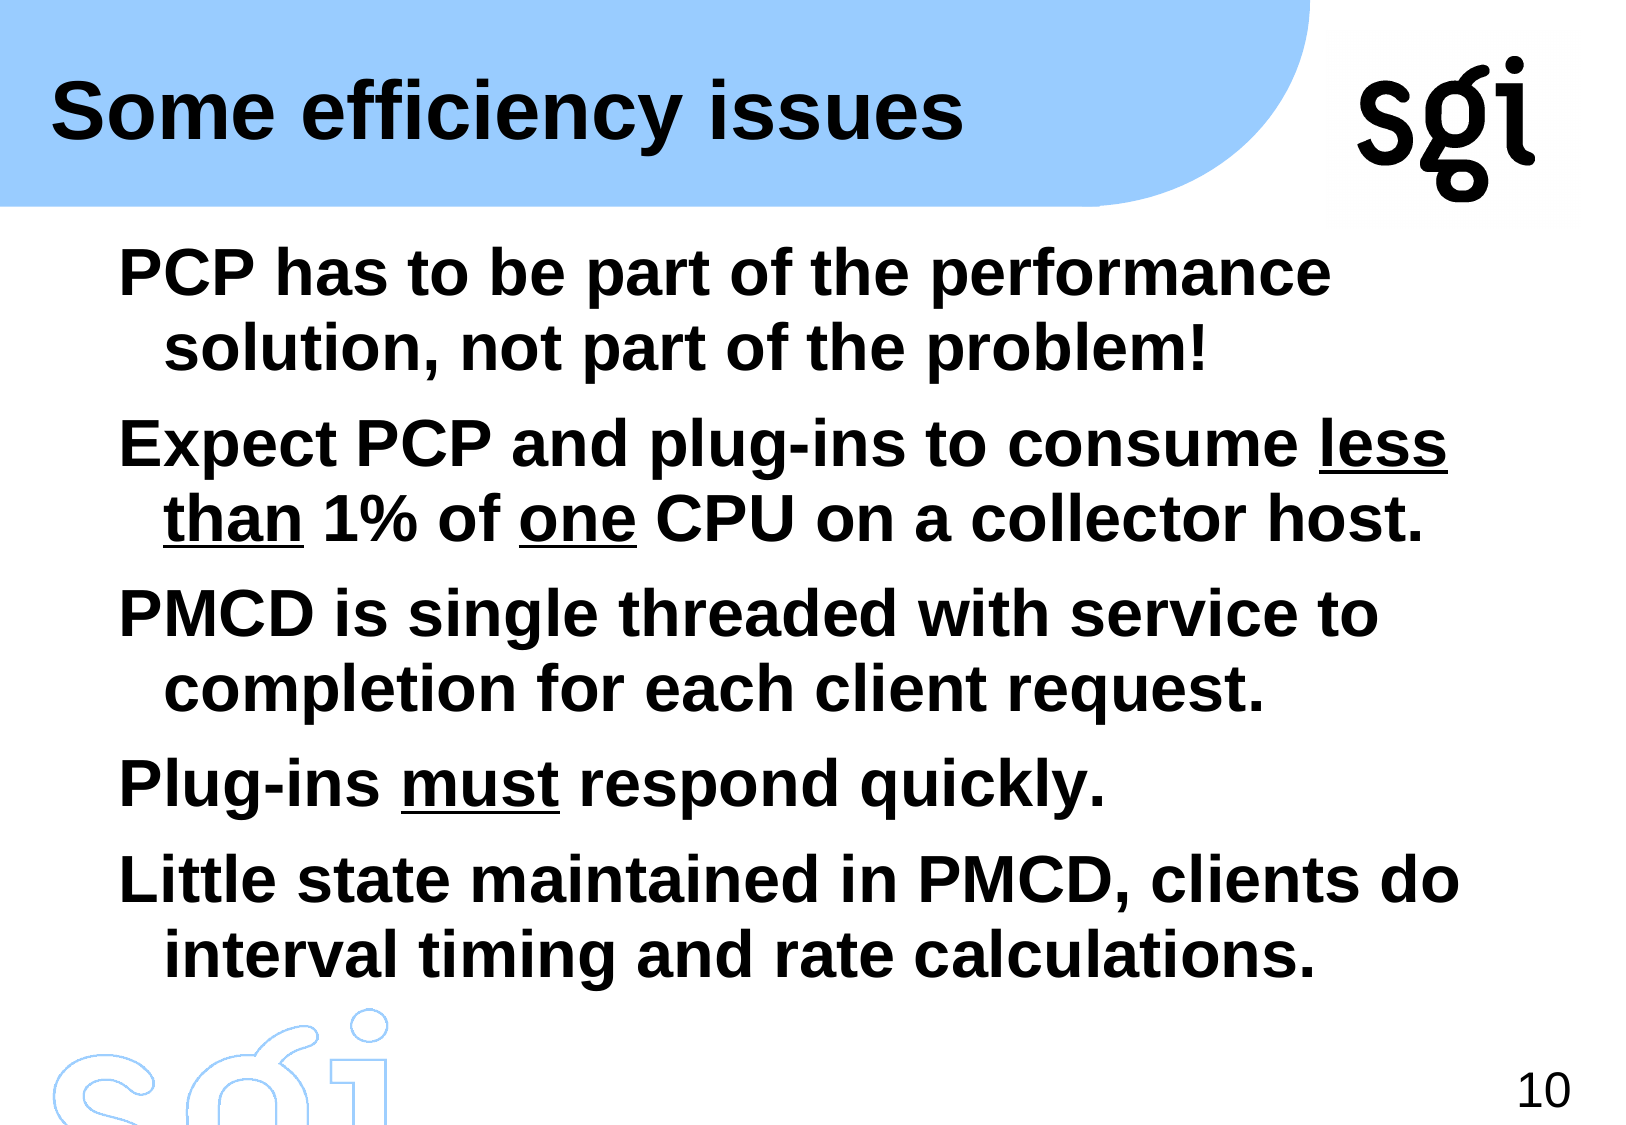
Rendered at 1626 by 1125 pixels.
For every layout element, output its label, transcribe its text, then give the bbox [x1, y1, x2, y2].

title Some efficiency issues [36, 33, 1318, 199]
list PCP has to be part of the performance solution, not part of the problem! Expect PCP and plug-ins to consume less than 1% of one CPU on a collector host. PMCD is single threaded with service to completion for each client request. Plug-ins must respond quickly. Little state maintained in PMCD, clients do interval timing and rate calculations. [87, 228, 1538, 1046]
